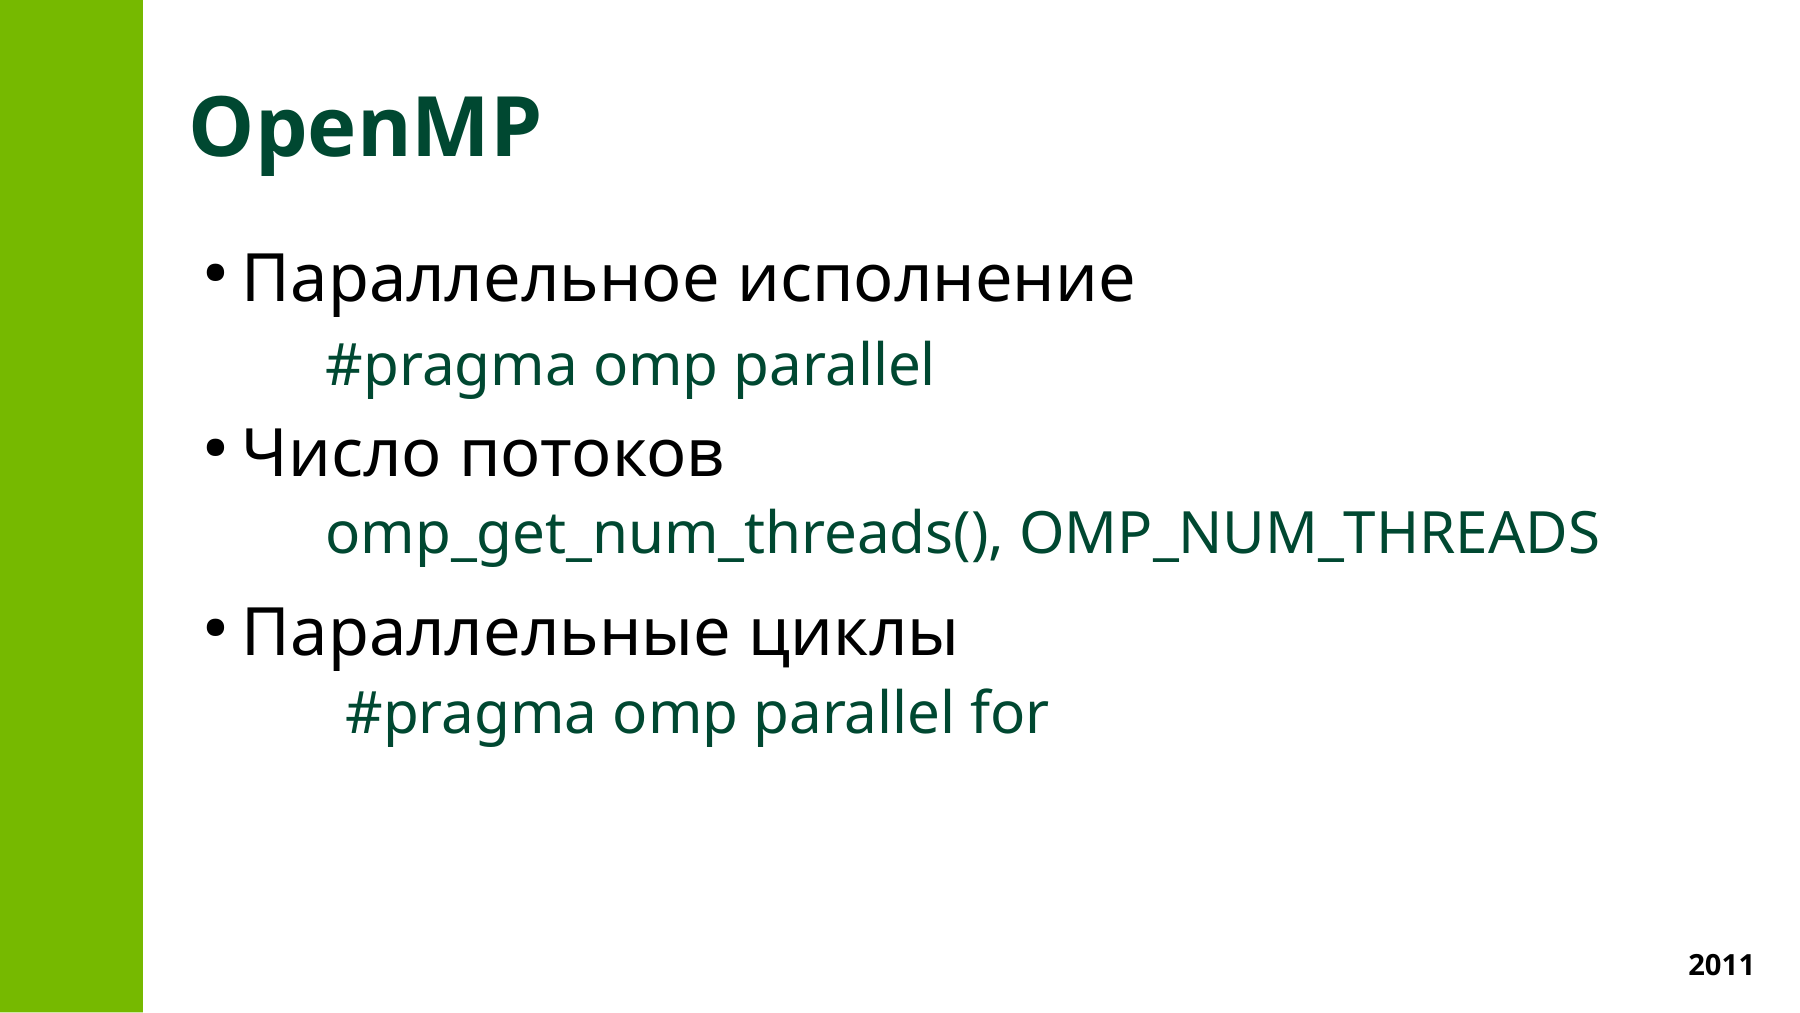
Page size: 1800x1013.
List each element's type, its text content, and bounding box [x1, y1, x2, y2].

title OpenMP [188, 40, 1733, 211]
list Параллельное исполнение #pragma omp parallel Число потоков omp_get_num_threads(), OMP_NUM_THREADS Параллельные циклы #pragma omp parallel for [188, 227, 1733, 976]
